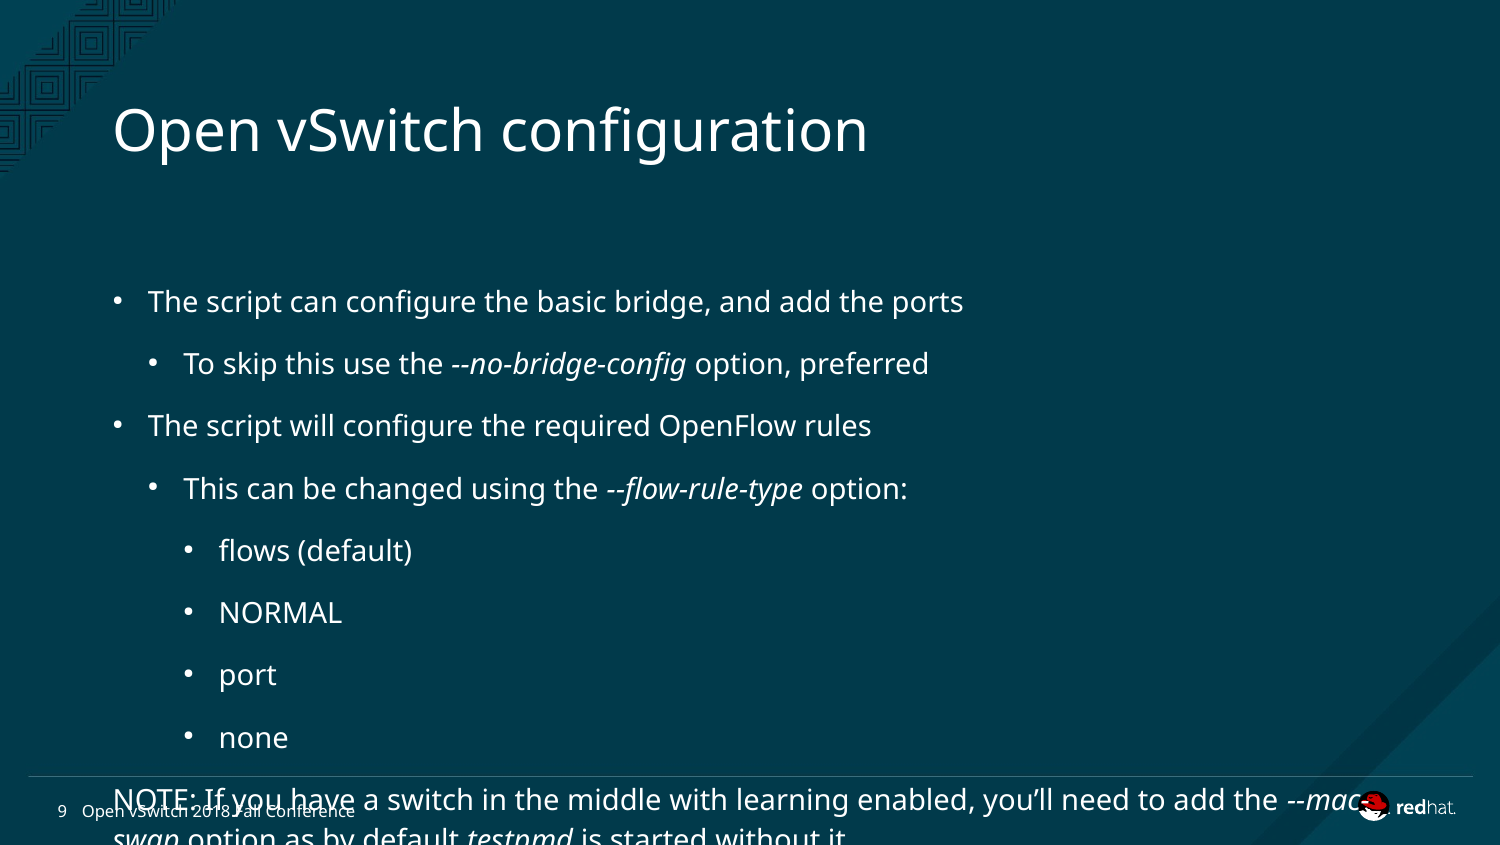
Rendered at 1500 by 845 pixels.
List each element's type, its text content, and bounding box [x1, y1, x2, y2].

text_box The script can configure the basic bridge, and add the ports To skip this use the --no-bridge-config option, preferred The script will configure the required OpenFlow rules This can be changed using the --flow-rule-type option: flows (default) NORMAL port none NOTE: If you have a switch in the middle with learning enabled, you’ll need to add the --mac-swap option as by default testpmd is started without it. [112, 281, 1388, 755]
title Open vSwitch configuration [112, 0, 1388, 169]
picture [99, 38, 103, 49]
